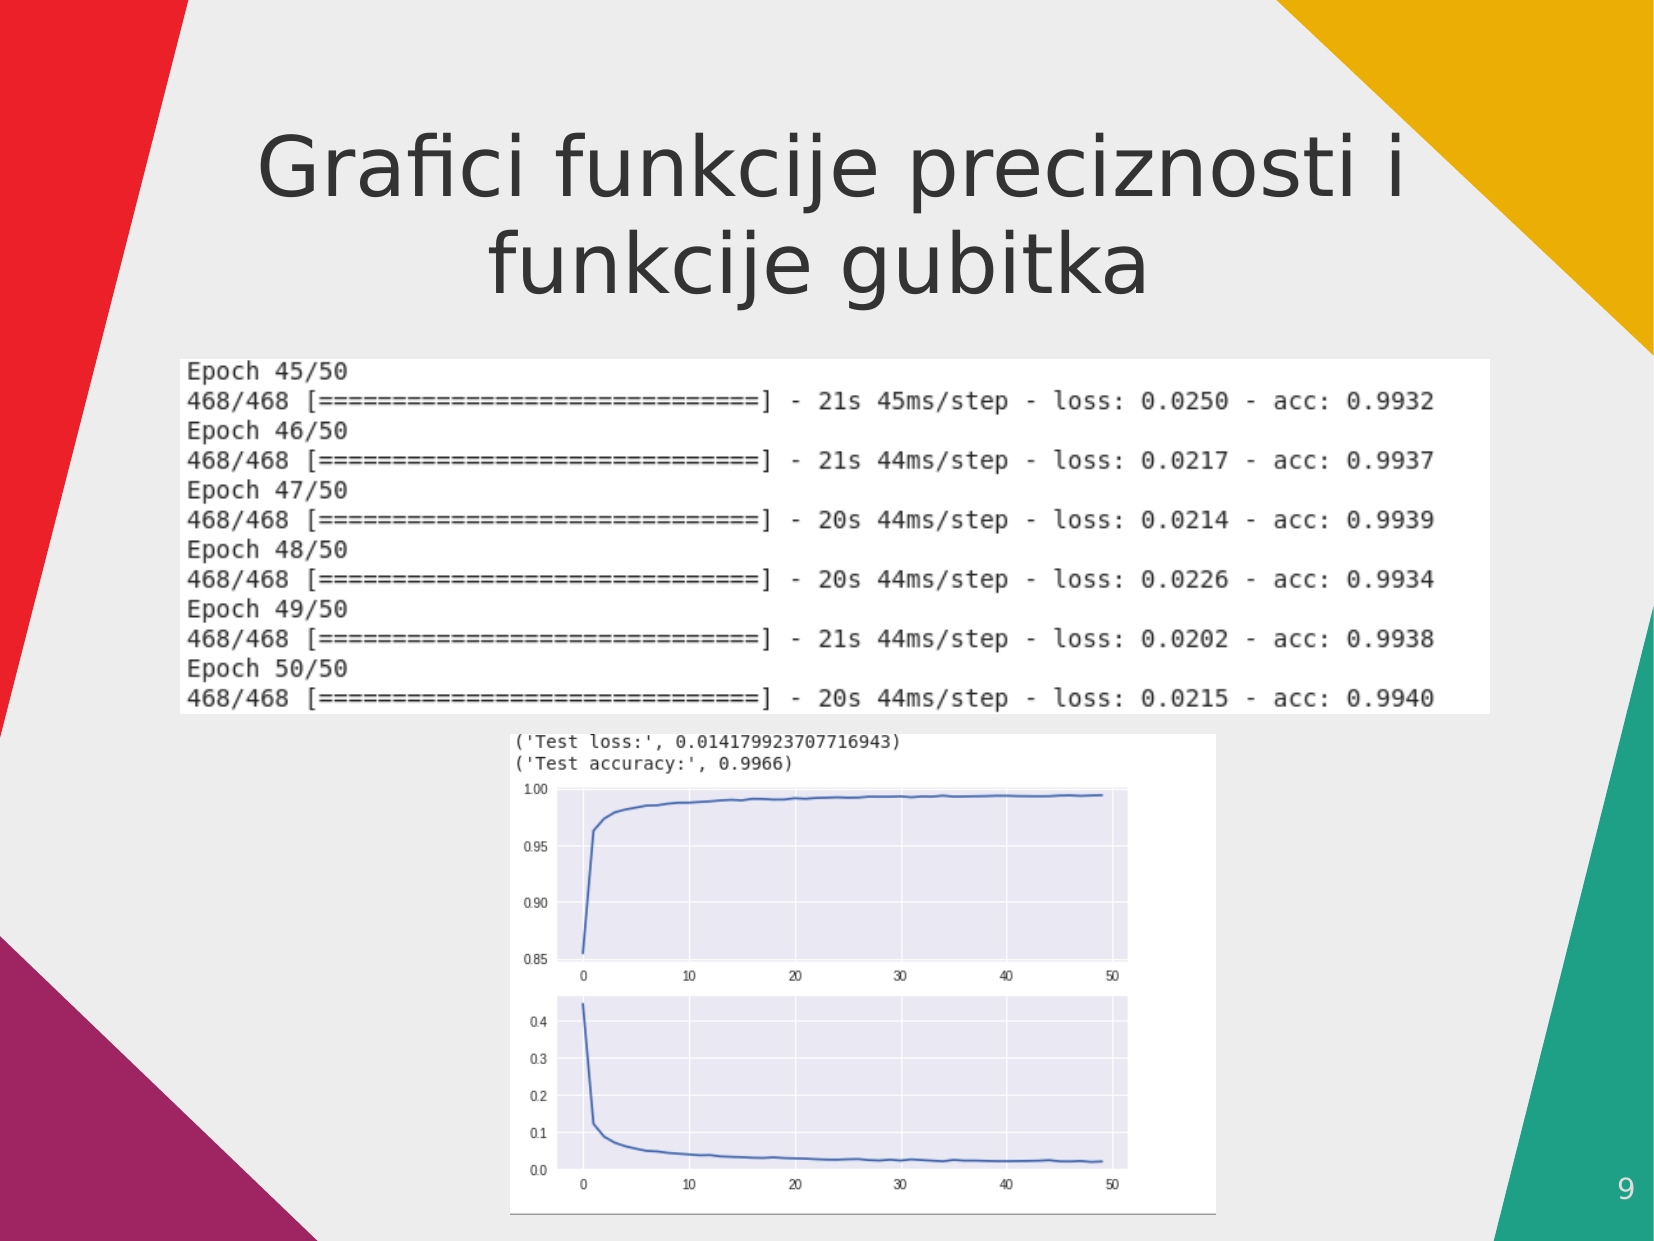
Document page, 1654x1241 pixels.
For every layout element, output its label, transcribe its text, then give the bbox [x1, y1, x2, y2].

picture [180, 359, 1490, 714]
title Grafici funkcije preciznosti i funkcije gubitka [121, 118, 1546, 316]
picture [510, 734, 1216, 1216]
